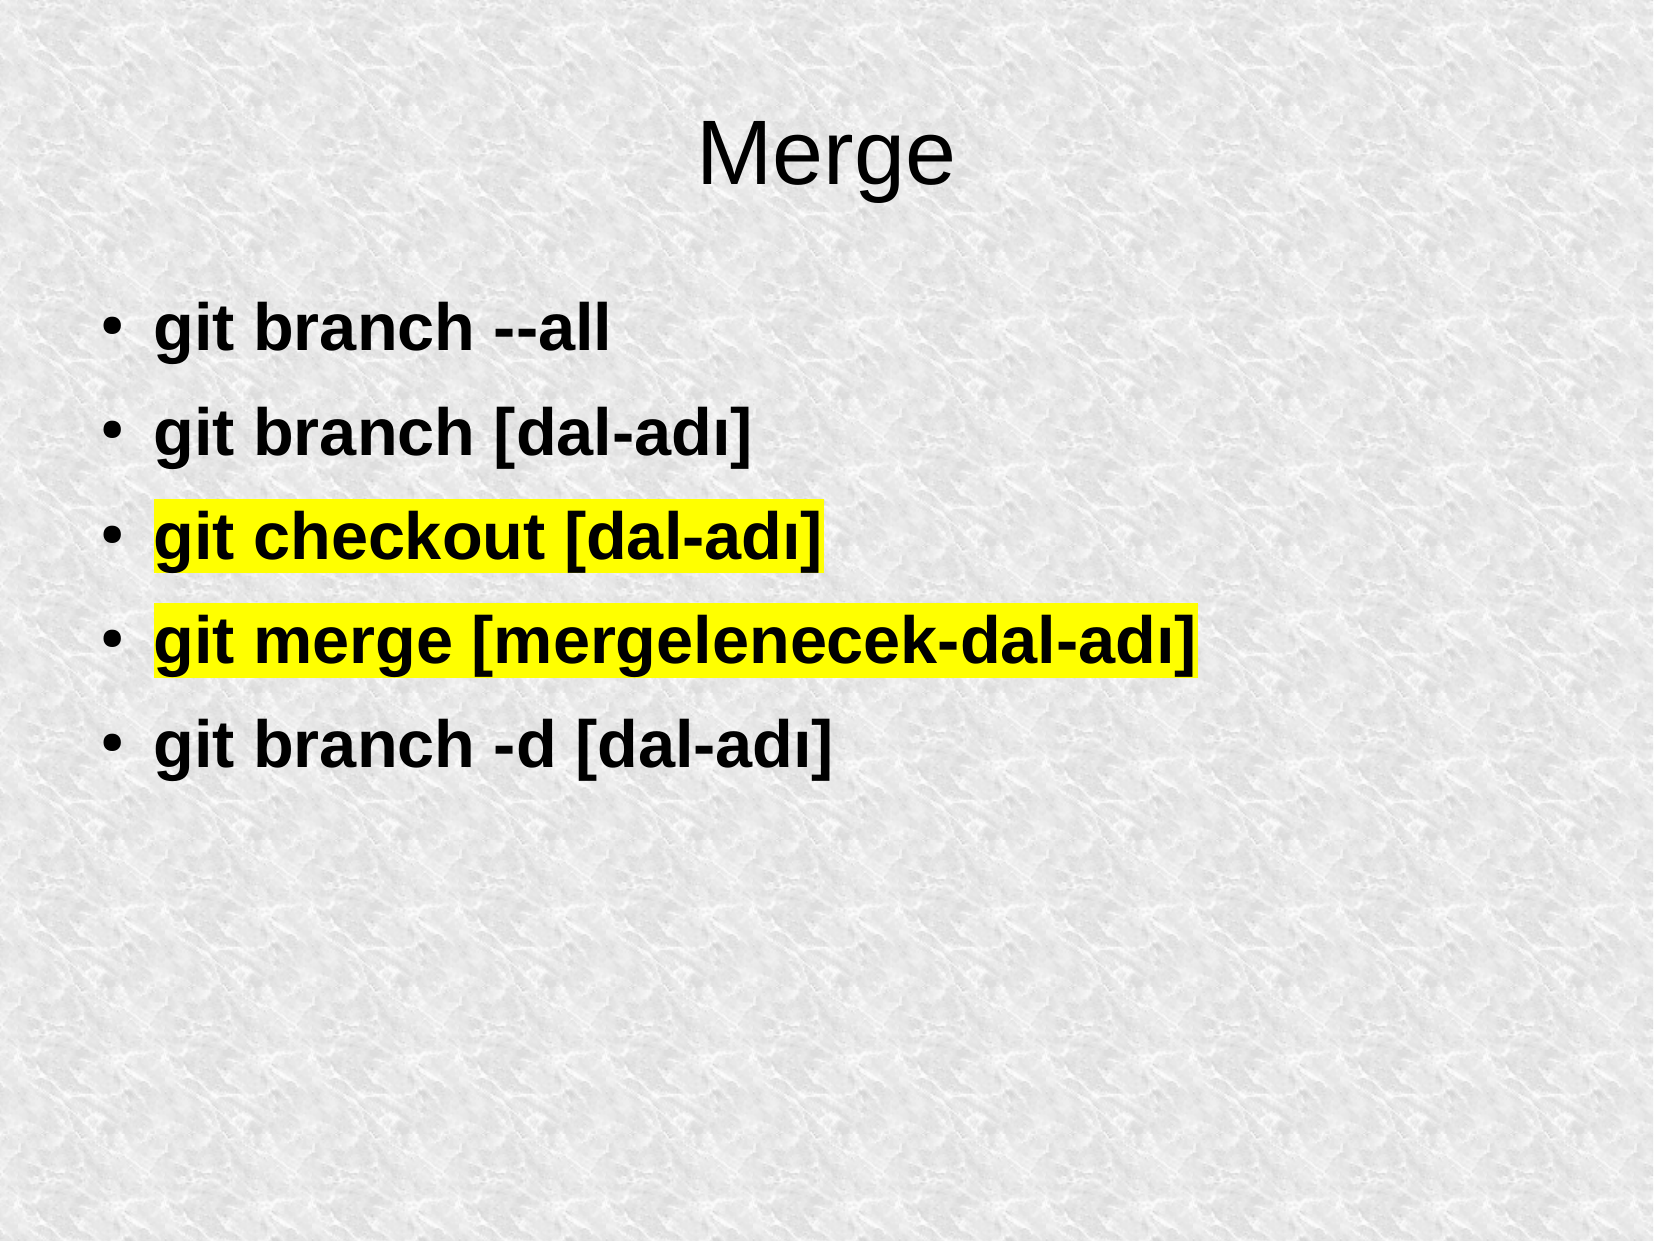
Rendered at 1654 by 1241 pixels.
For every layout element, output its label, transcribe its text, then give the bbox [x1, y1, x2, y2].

list git branch --all git branch [dal-adı] git checkout [dal-adı] git merge [mergelenecek-dal-adı] git branch -d [dal-adı] [82, 290, 1571, 1010]
picture [0, 0, 1654, 1241]
title Merge [82, 49, 1571, 257]
